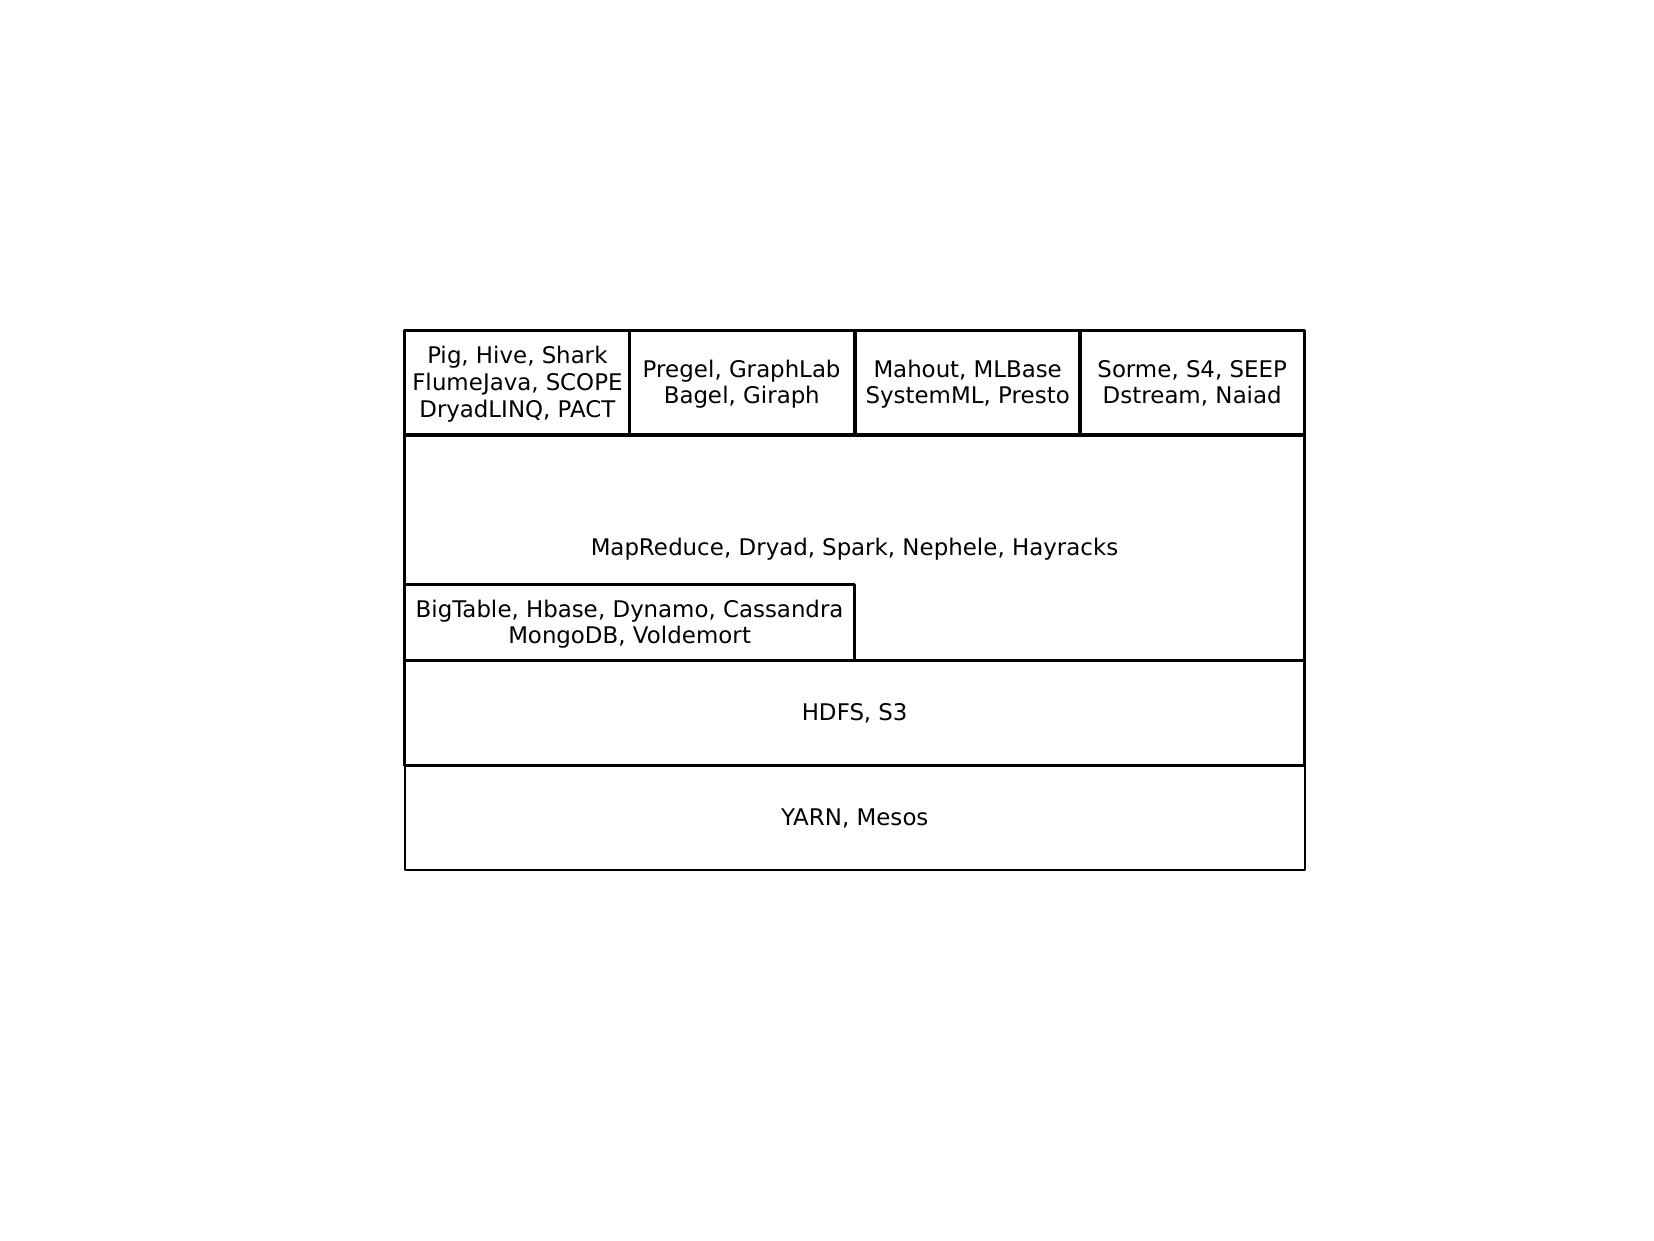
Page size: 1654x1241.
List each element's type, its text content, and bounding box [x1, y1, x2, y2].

text_box Sorme, S4, SEEP Dstream, Naiad [1079, 330, 1305, 436]
text_box Pig, Hive, Shark FlumeJava, SCOPE DryadLINQ, PACT [404, 330, 629, 436]
text_box Pregel, GraphLab Bagel, Giraph [629, 330, 855, 436]
text_box HDFS, S3 [404, 661, 1305, 766]
text_box YARN, Mesos [405, 765, 1306, 871]
text_box Mahout, MLBase SystemML, Presto [855, 330, 1079, 436]
text_box MapReduce, Dryad, Spark, Nephele, Hayracks [404, 436, 1305, 661]
